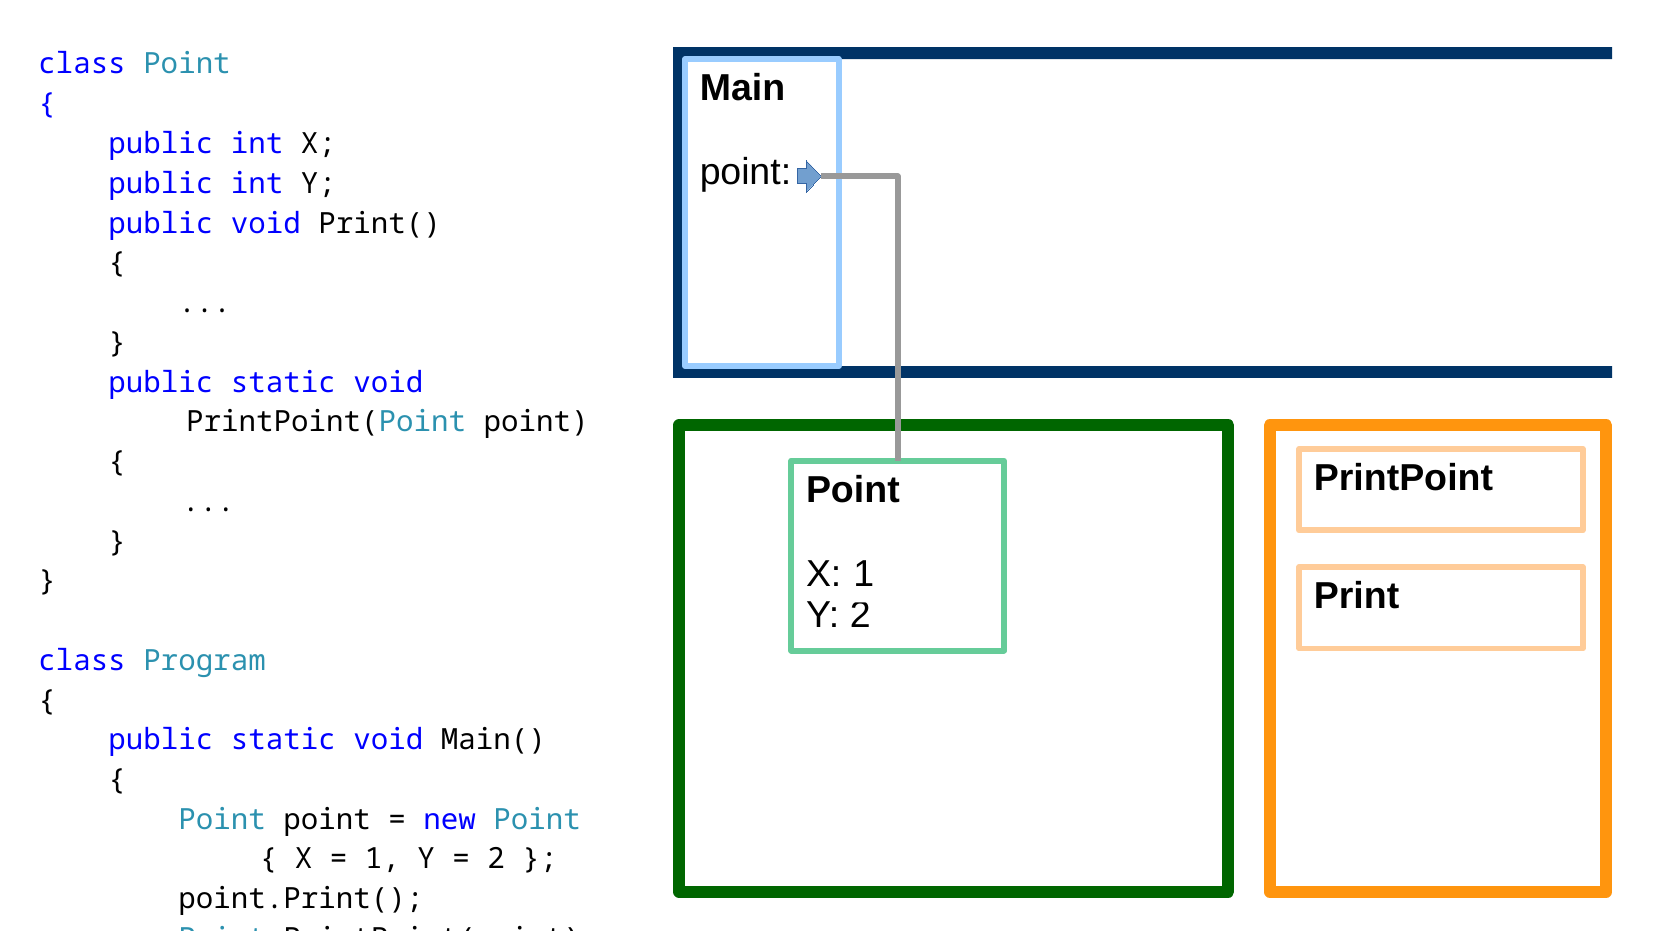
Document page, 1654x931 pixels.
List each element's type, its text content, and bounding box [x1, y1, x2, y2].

text_box Point X: 1 Y: 2 [791, 460, 1004, 674]
text_box 1 [838, 545, 898, 603]
text_box class Point { public int X; public int Y; public void Print() { ... } public static void PrintPoint(Point point) { ... } } class Program { public static void Main() { Point point = new Point { X = 1, Y = 2 }; point.Print(); Point.PrintPoint(point); } } [23, 35, 638, 907]
text_box Print [1299, 566, 1583, 712]
text_box [901, 366, 1613, 378]
text_box Main point: [685, 59, 839, 242]
text_box PrintPoint [1299, 448, 1583, 564]
text_box [797, 160, 821, 193]
text_box [673, 47, 1613, 378]
